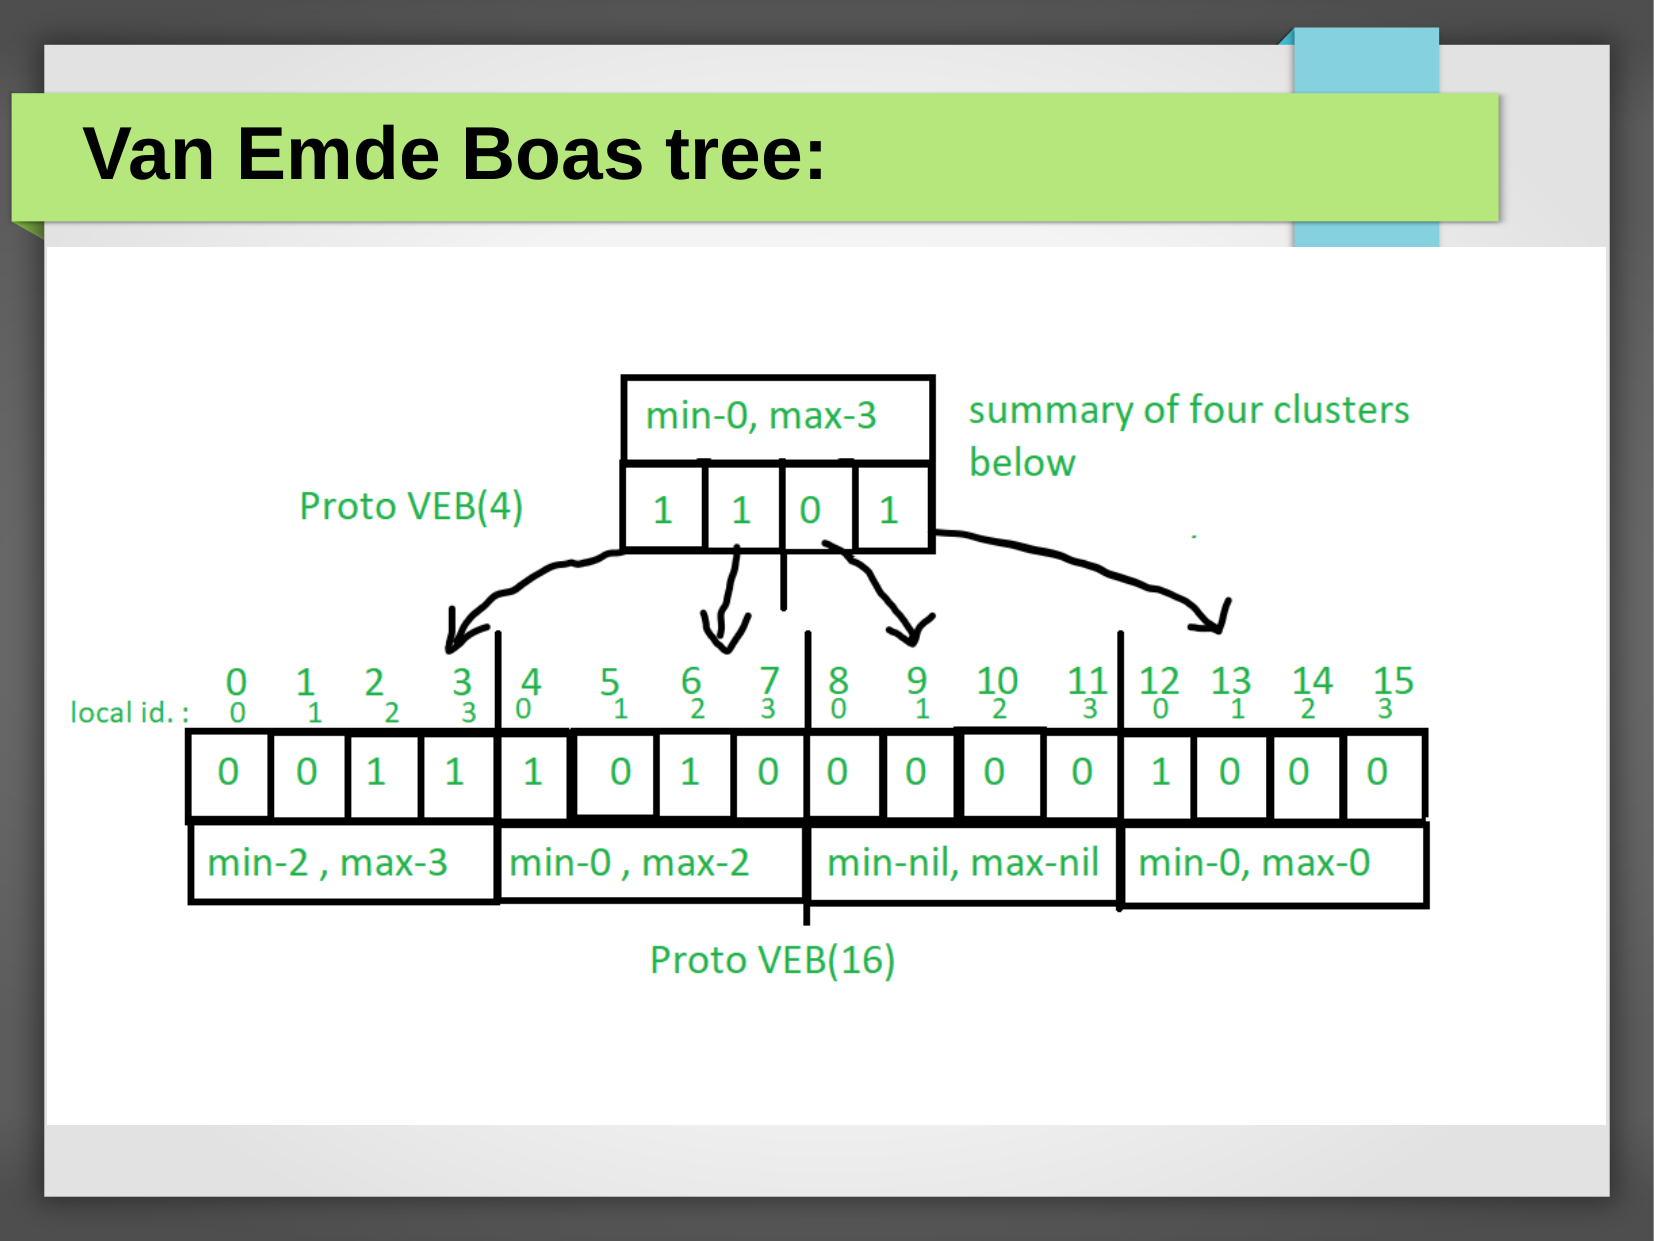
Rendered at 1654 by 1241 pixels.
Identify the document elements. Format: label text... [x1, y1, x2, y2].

picture [0, 0, 1654, 1241]
title Van Emde Boas tree: [82, 94, 1264, 213]
